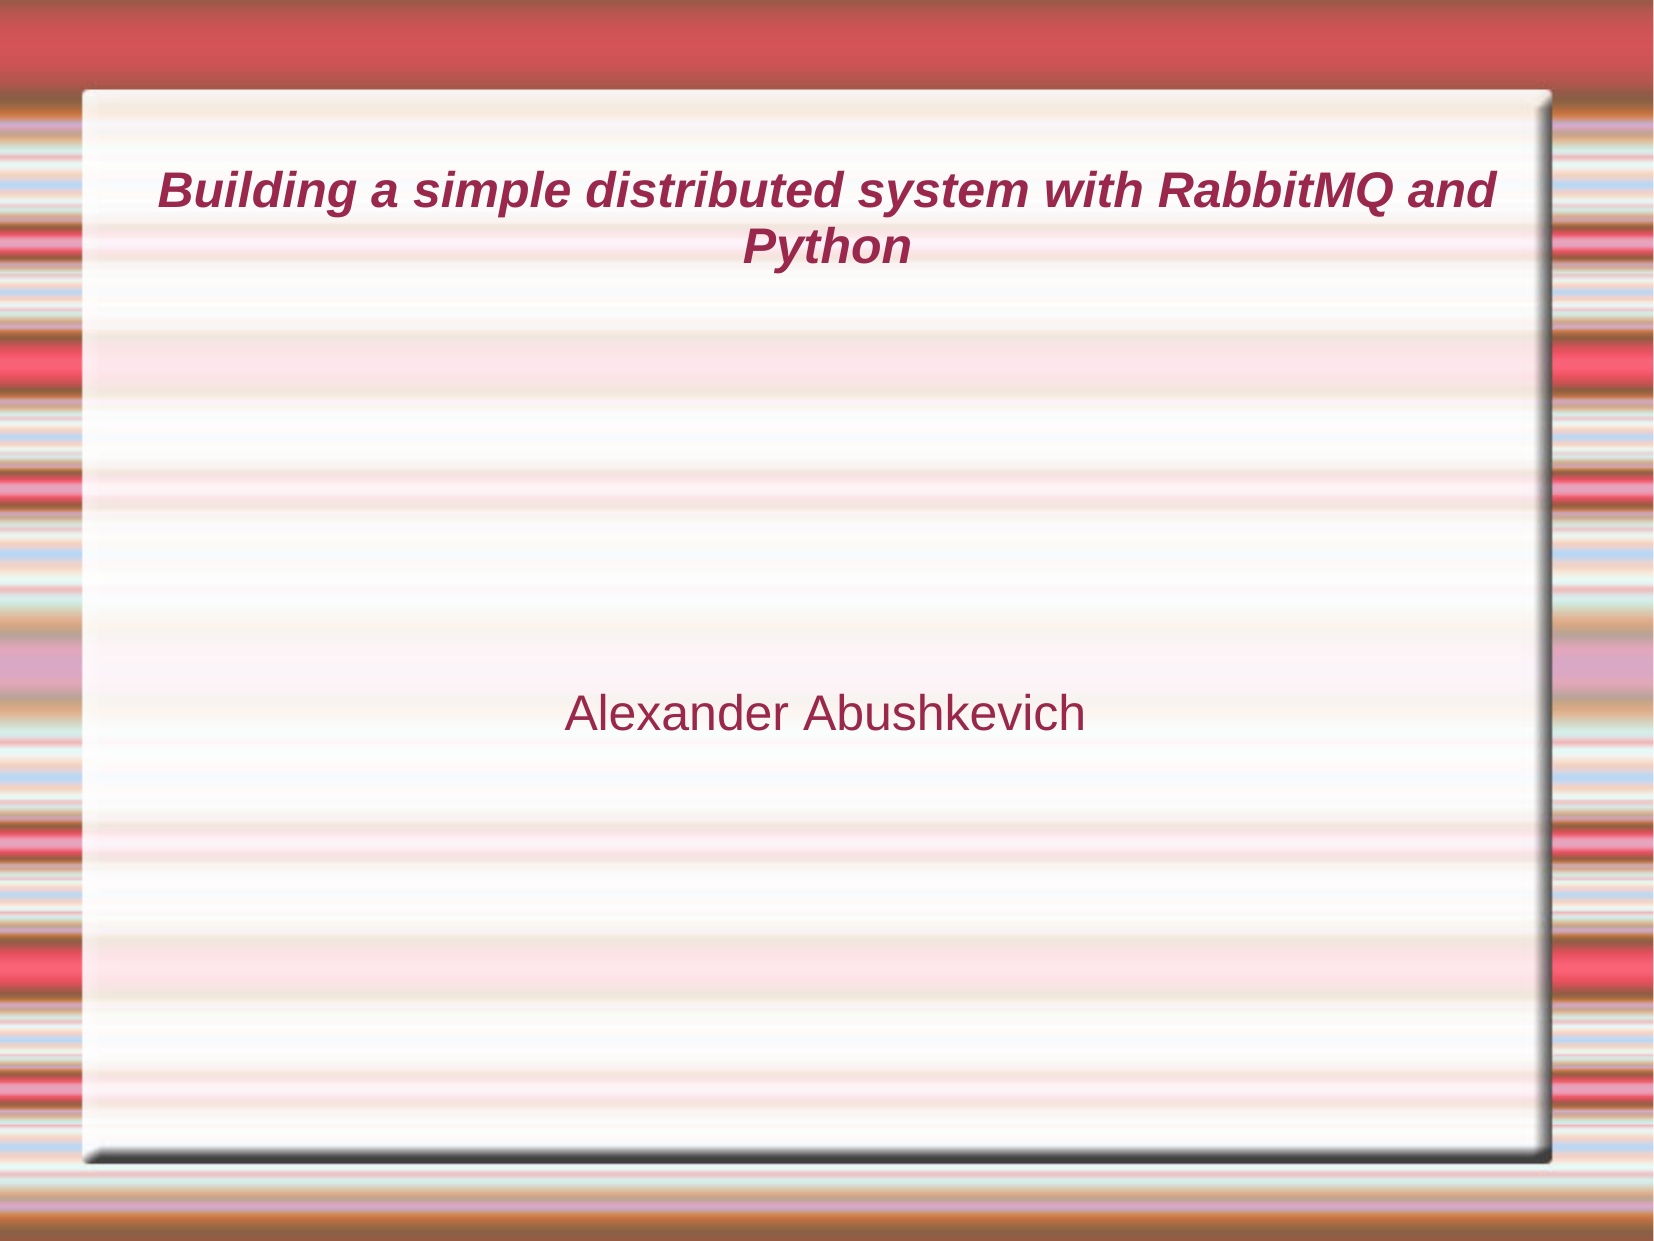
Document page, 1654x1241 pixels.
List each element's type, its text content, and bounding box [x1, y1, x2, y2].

title Building a simple distributed system with RabbitMQ and Python [121, 114, 1534, 322]
subtitle Alexander Abushkevich [134, 350, 1516, 1133]
picture [0, 0, 1654, 1241]
